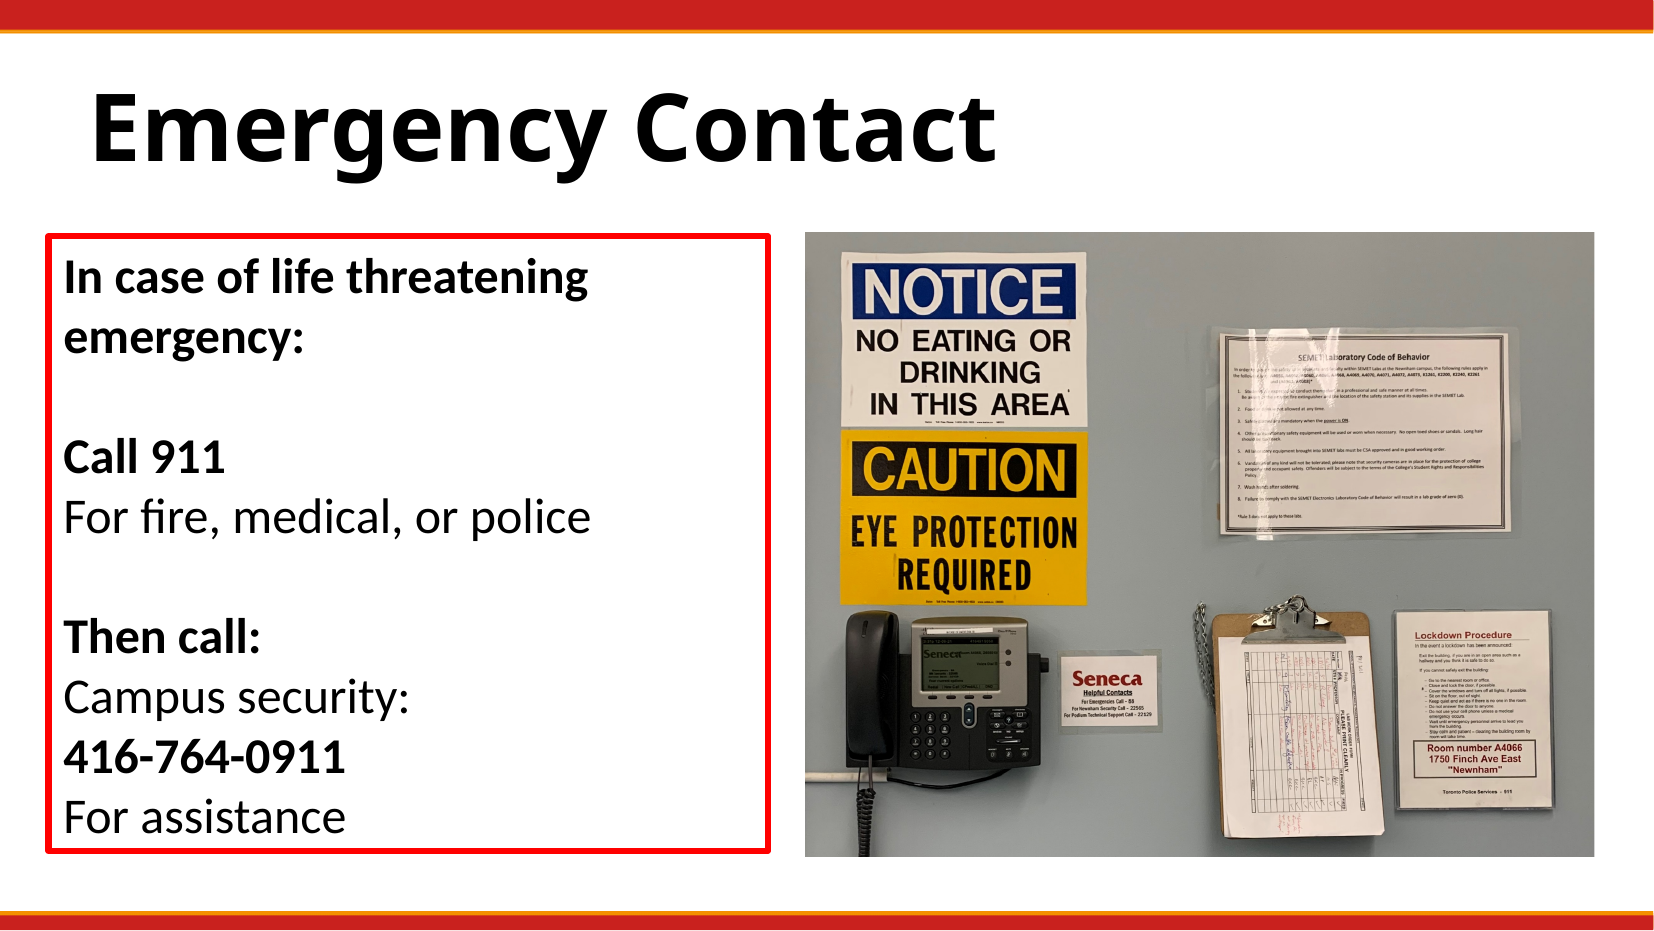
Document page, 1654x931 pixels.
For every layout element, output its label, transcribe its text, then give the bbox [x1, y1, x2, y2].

picture [805, 232, 1595, 857]
title Emergency Contact [88, 44, 1565, 207]
text_box In case of life threatening emergency: Call 911 For fire, medical, or police Then call: Campus security: 416-764-0911 For assistance [48, 236, 768, 851]
